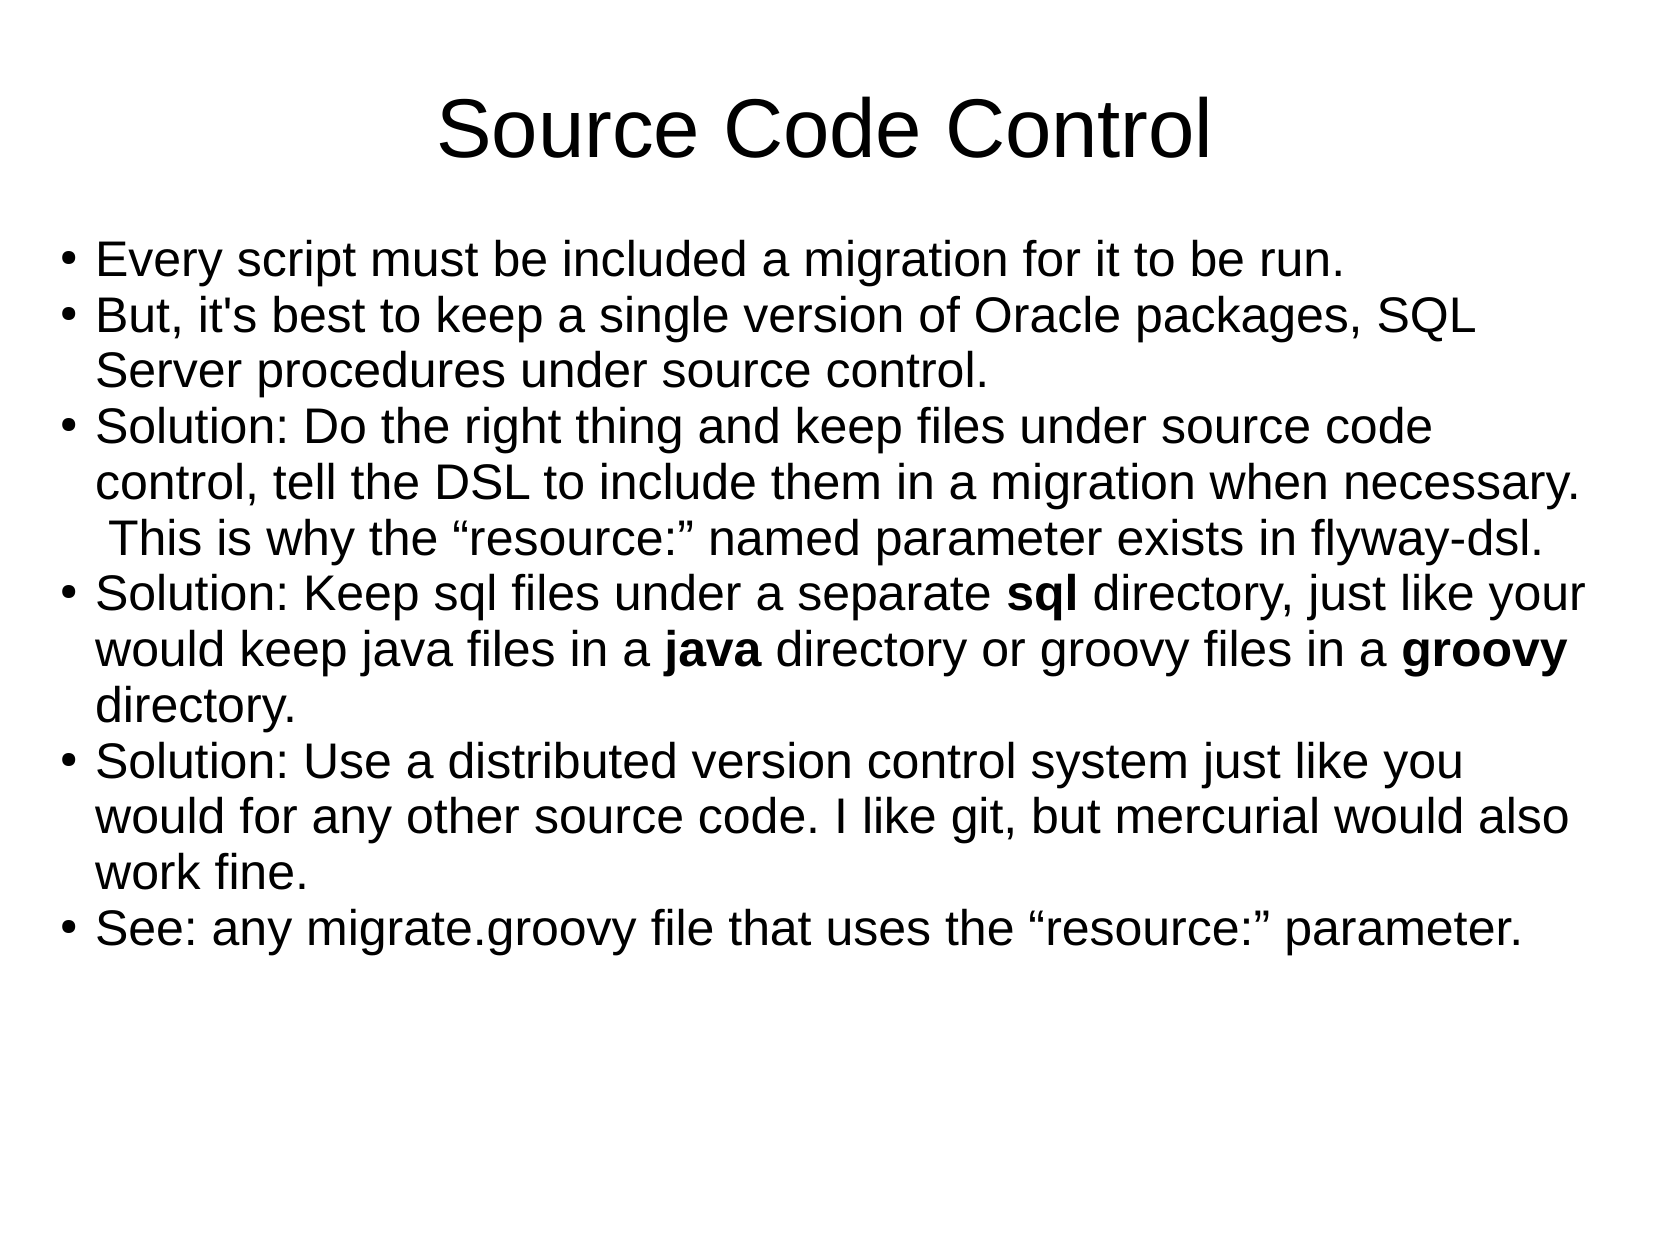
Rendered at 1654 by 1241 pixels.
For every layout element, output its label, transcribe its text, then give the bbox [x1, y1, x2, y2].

text_box Source Code Control Every script must be included a migration for it to be run. But, it's best to keep a single version of Oracle packages, SQL Server procedures under source control. Solution: Do the right thing and keep files under source code control, tell the DSL to include them in a migration when necessary. This is why the “resource:” named parameter exists in flyway-dsl. Solution: Keep sql files under a separate sql directory, just like your would keep java files in a java directory or groovy files in a groovy directory. Solution: Use a distributed version control system just like you would for any other source code. I like git, but mercurial would also work fine. See: any migrate.groovy file that uses the “resource:” parameter. [45, 75, 1606, 1126]
